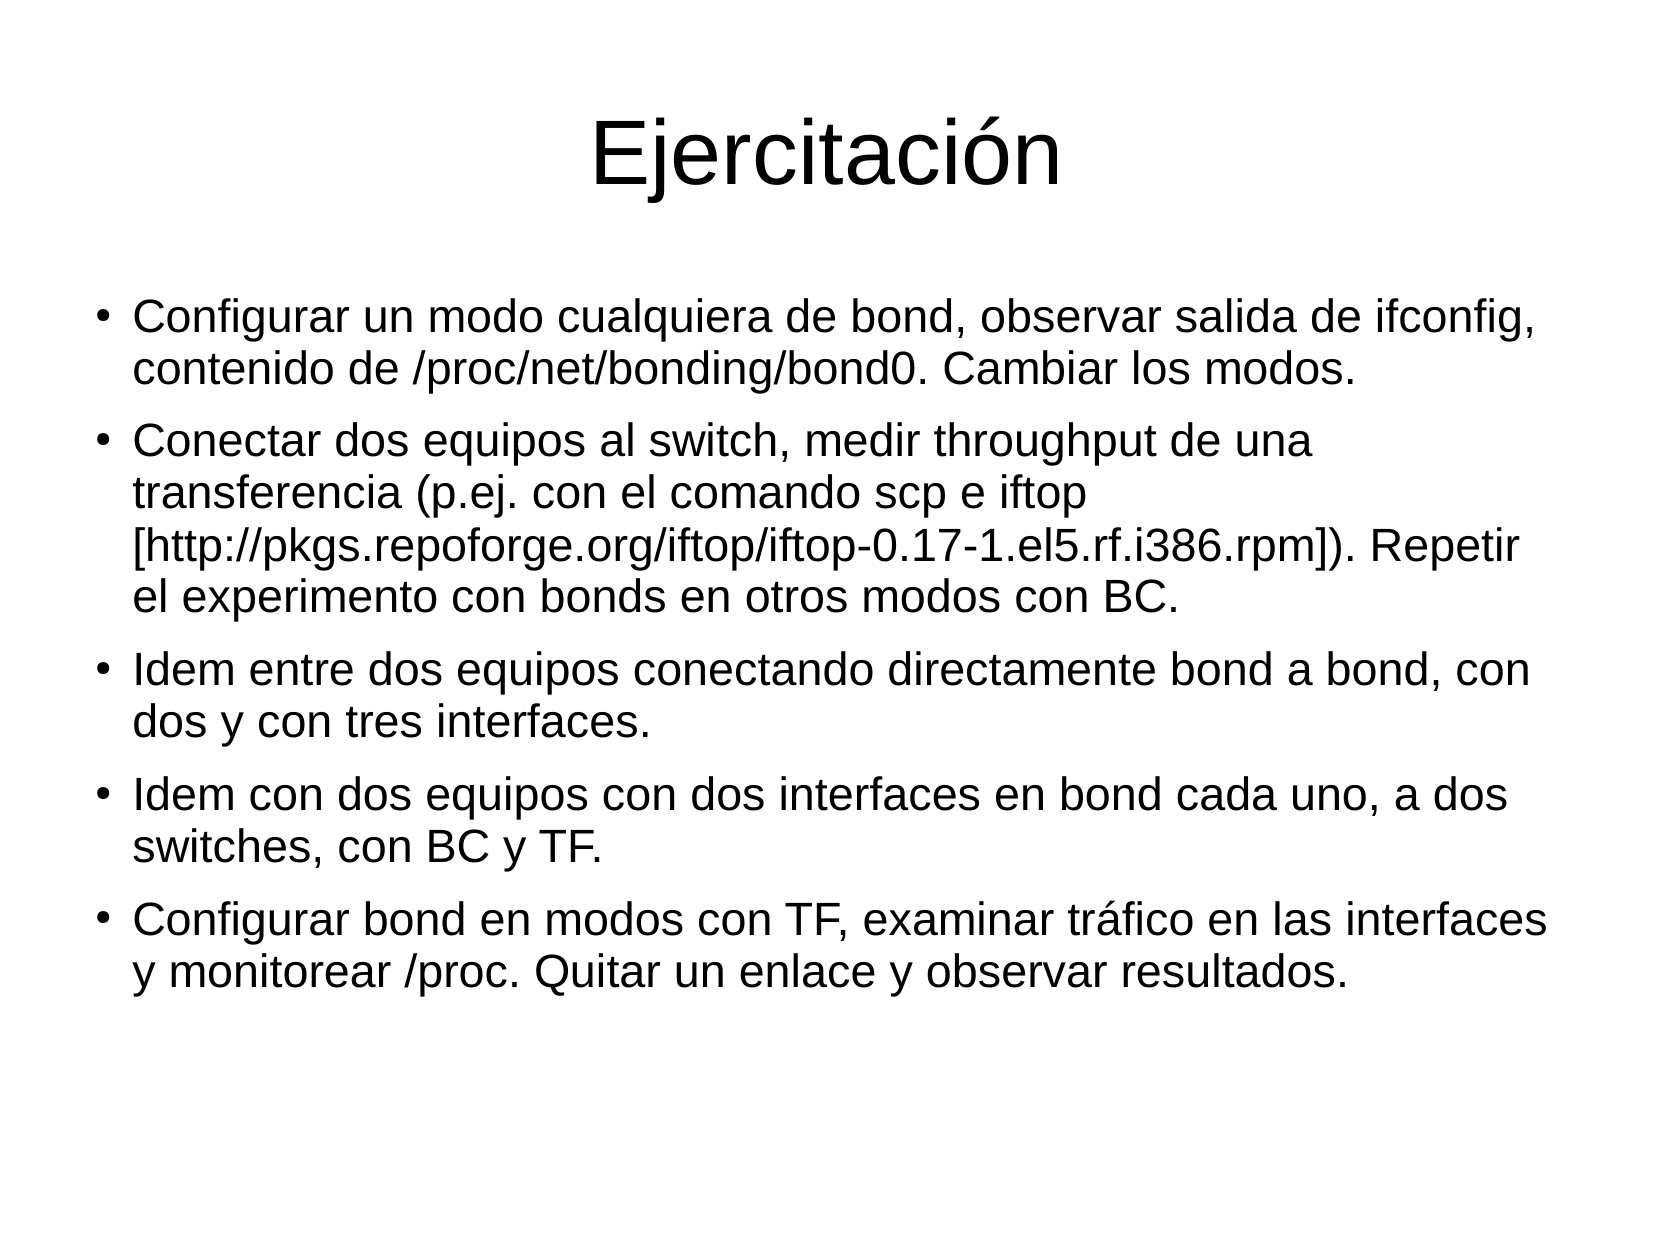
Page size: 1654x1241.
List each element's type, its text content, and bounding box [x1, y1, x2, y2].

list Configurar un modo cualquiera de bond, observar salida de ifconfig, contenido de /proc/net/bonding/bond0. Cambiar los modos. Conectar dos equipos al switch, medir throughput de una transferencia (p.ej. con el comando scp e iftop [http://pkgs.repoforge.org/iftop/iftop-0.17-1.el5.rf.i386.rpm]). Repetir el experimento con bonds en otros modos con BC. Idem entre dos equipos conectando directamente bond a bond, con dos y con tres interfaces. Idem con dos equipos con dos interfaces en bond cada uno, a dos switches, con BC y TF. Configurar bond en modos con TF, examinar tráfico en las interfaces y monitorear /proc. Quitar un enlace y observar resultados. [82, 290, 1571, 1010]
title Ejercitación [82, 49, 1571, 257]
